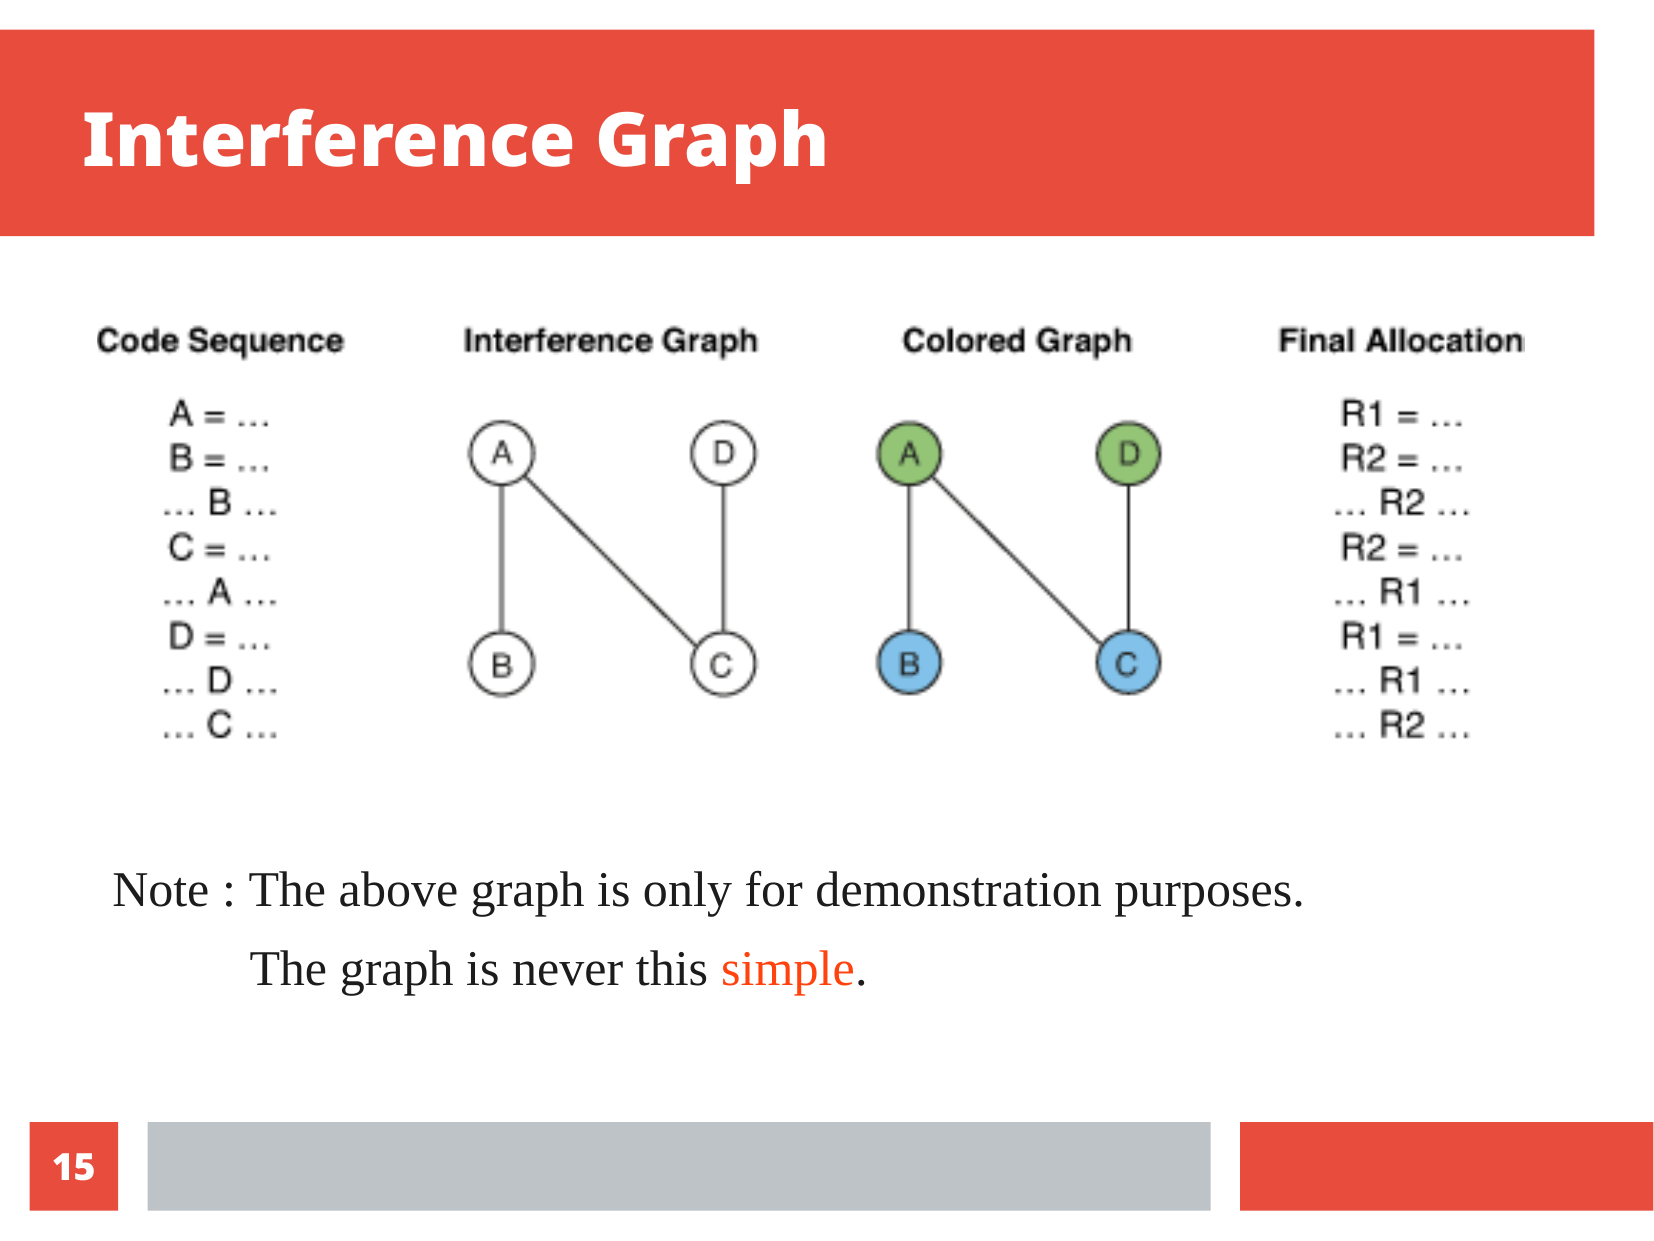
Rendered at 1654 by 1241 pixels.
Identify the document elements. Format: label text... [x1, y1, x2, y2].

picture [97, 324, 1525, 756]
title Interference Graph [82, 41, 1619, 189]
list Note : The above graph is only for demonstration purposes. The graph is never this simple. [112, 862, 1619, 1229]
